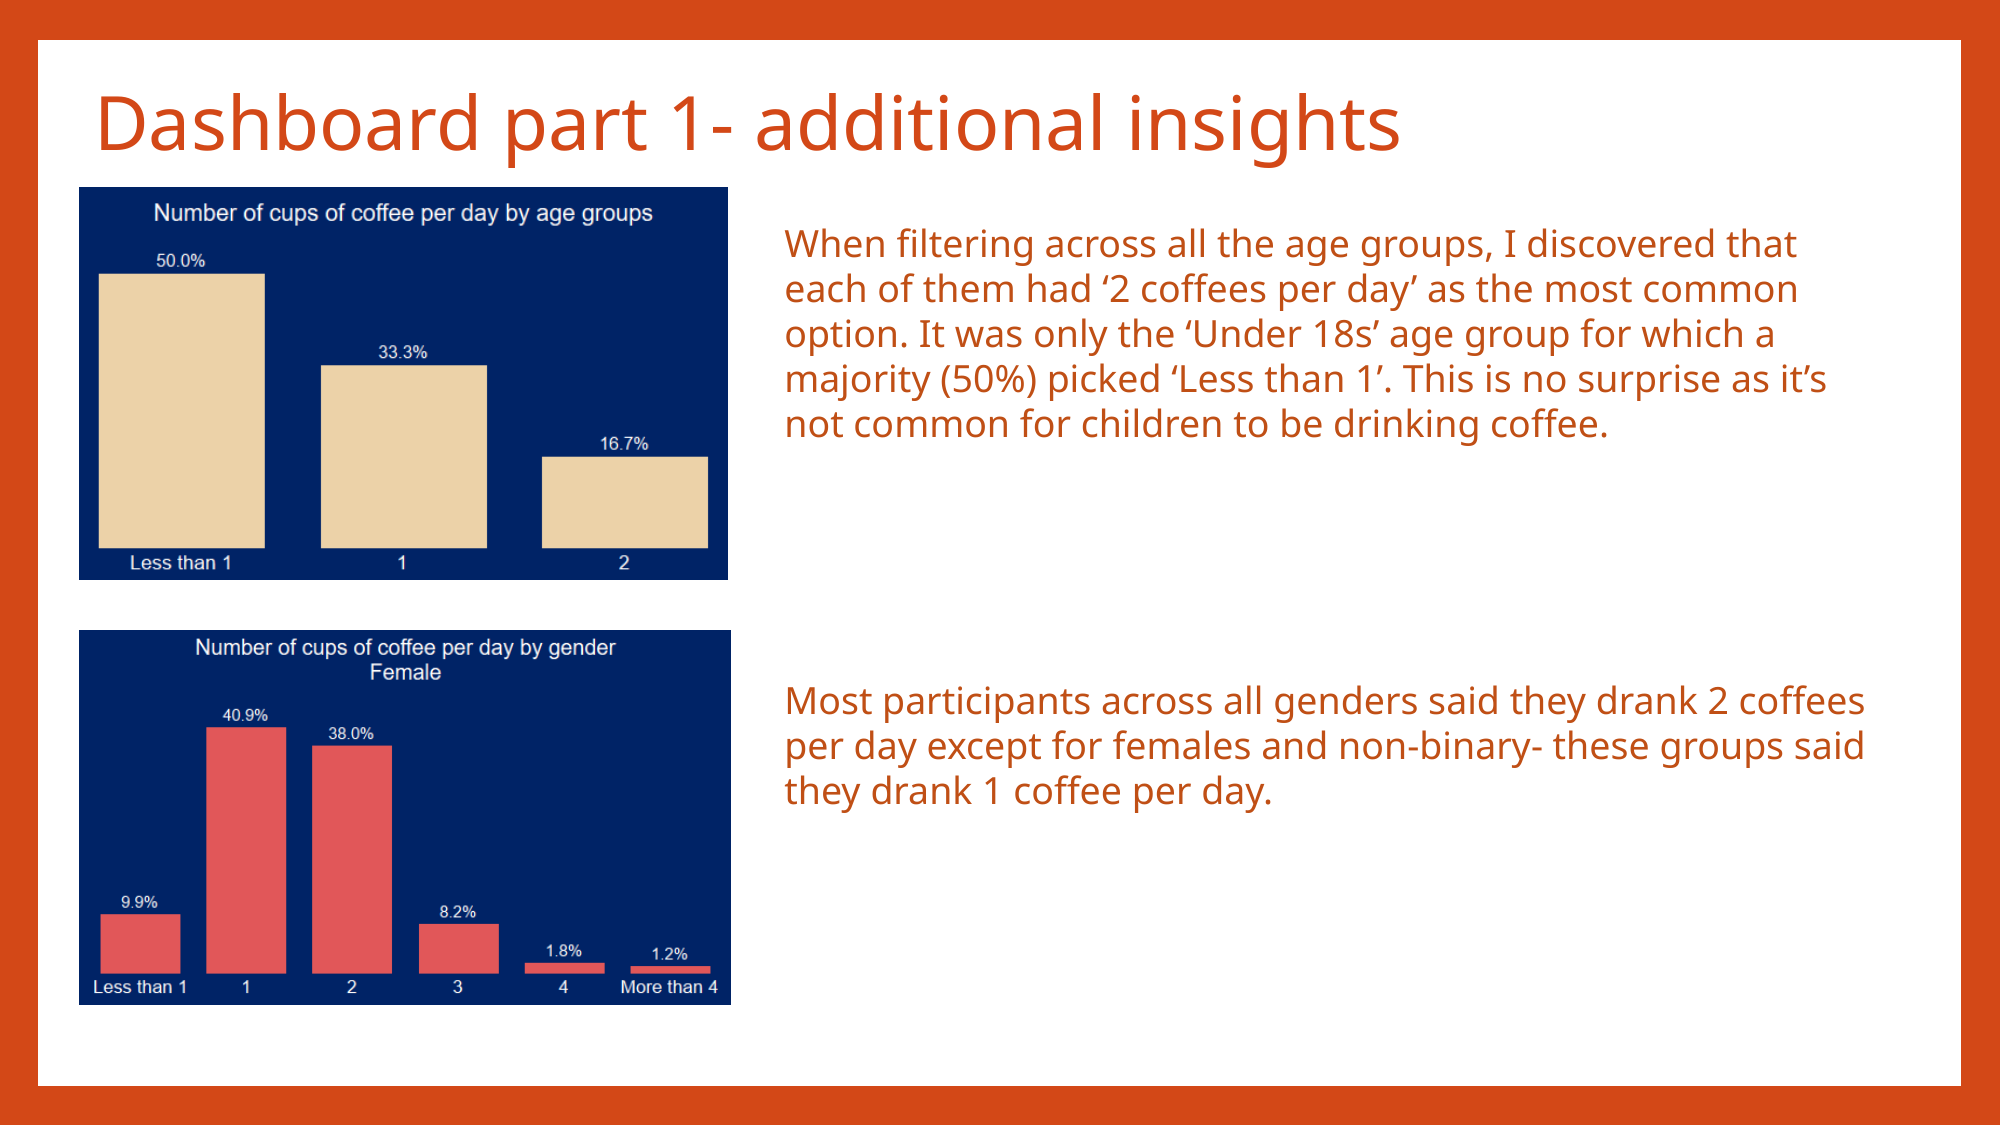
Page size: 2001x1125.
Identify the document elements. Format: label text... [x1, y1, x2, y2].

title Dashboard part 1- additional insights [79, 78, 1700, 172]
picture [79, 187, 728, 580]
text_box Most participants across all genders said they drank 2 coffees per day except for females and non-binary- these groups said they drank 1 coffee per day. [769, 669, 1907, 822]
text_box When filtering across all the age groups, I discovered that each of them had ‘2 coffees per day’ as the most common option. It was only the ‘Under 18s’ age group for which a majority (50%) picked ‘Less than 1’. This is no surprise as it’s not common for children to be drinking coffee. [769, 212, 1907, 456]
picture [79, 630, 731, 1005]
